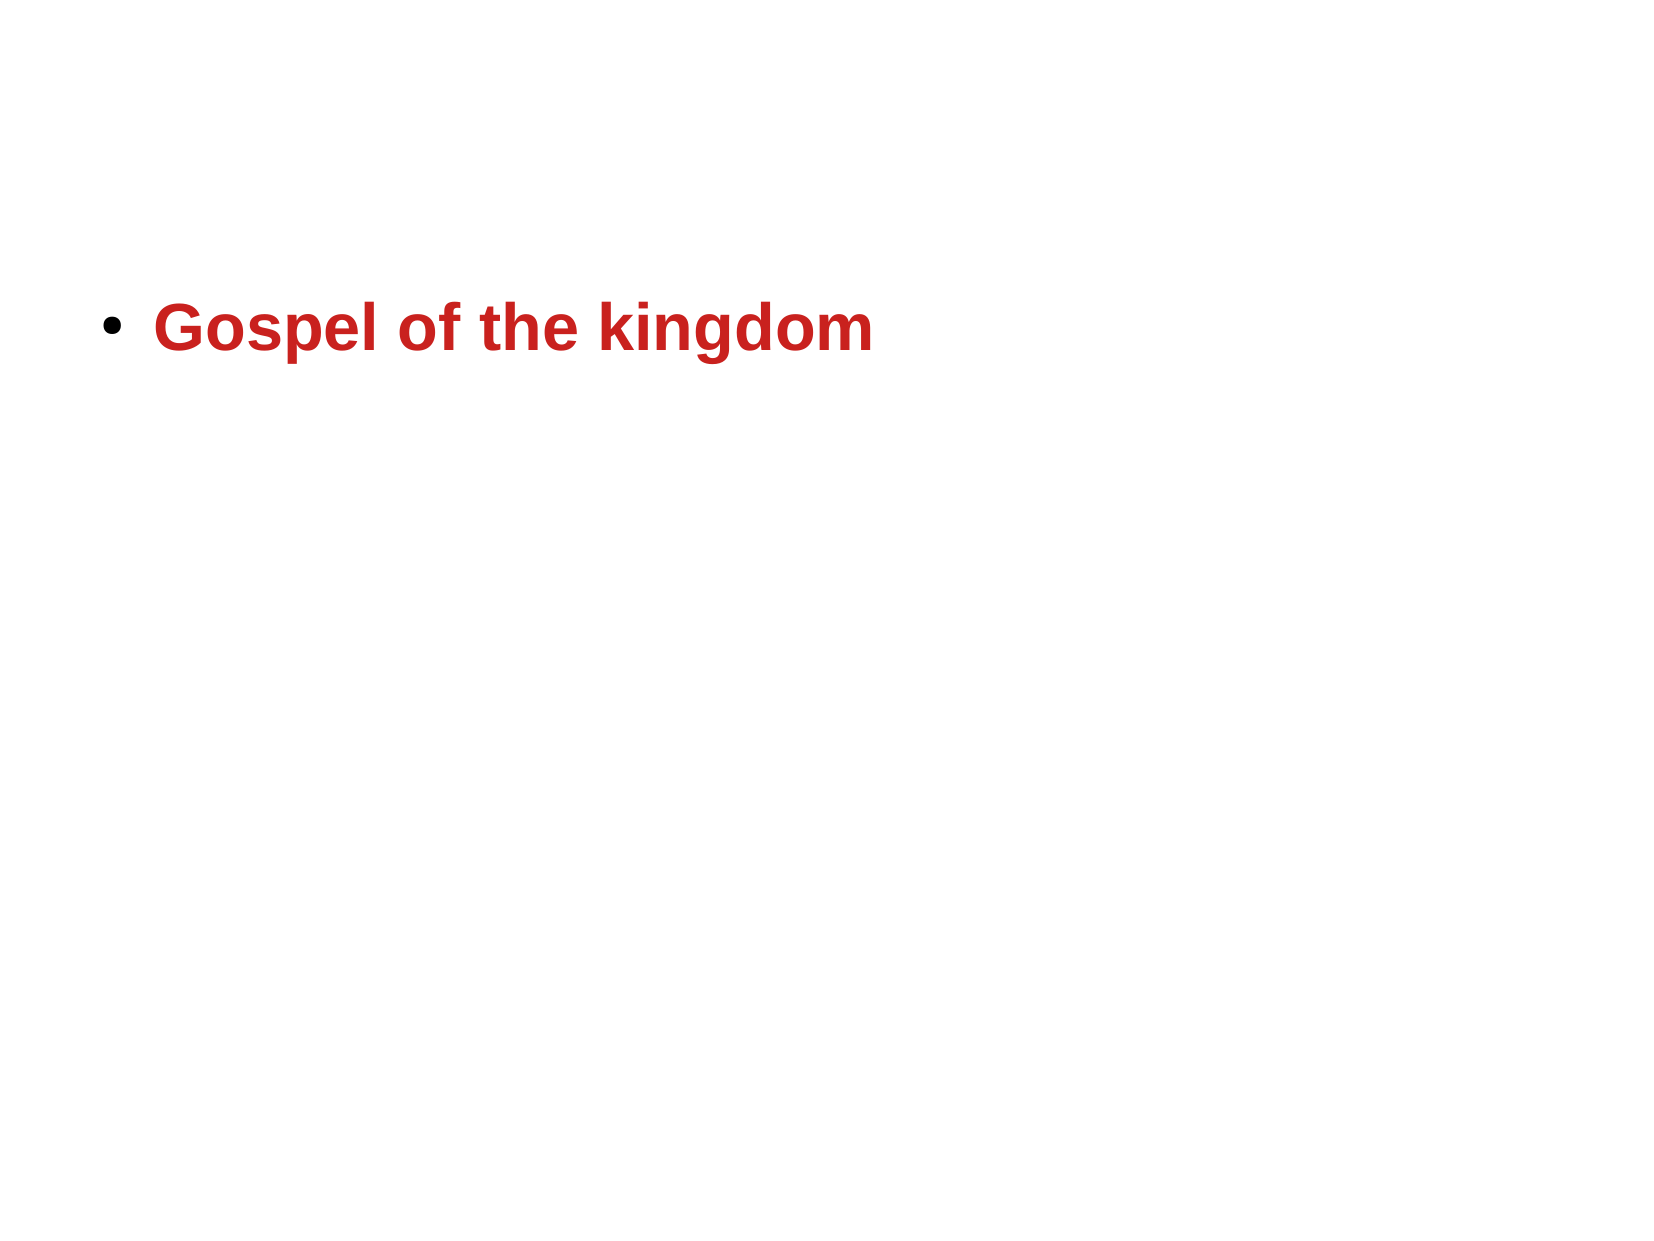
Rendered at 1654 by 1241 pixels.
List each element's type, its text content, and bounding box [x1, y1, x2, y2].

list Gospel of the kingdom [82, 290, 1571, 1010]
